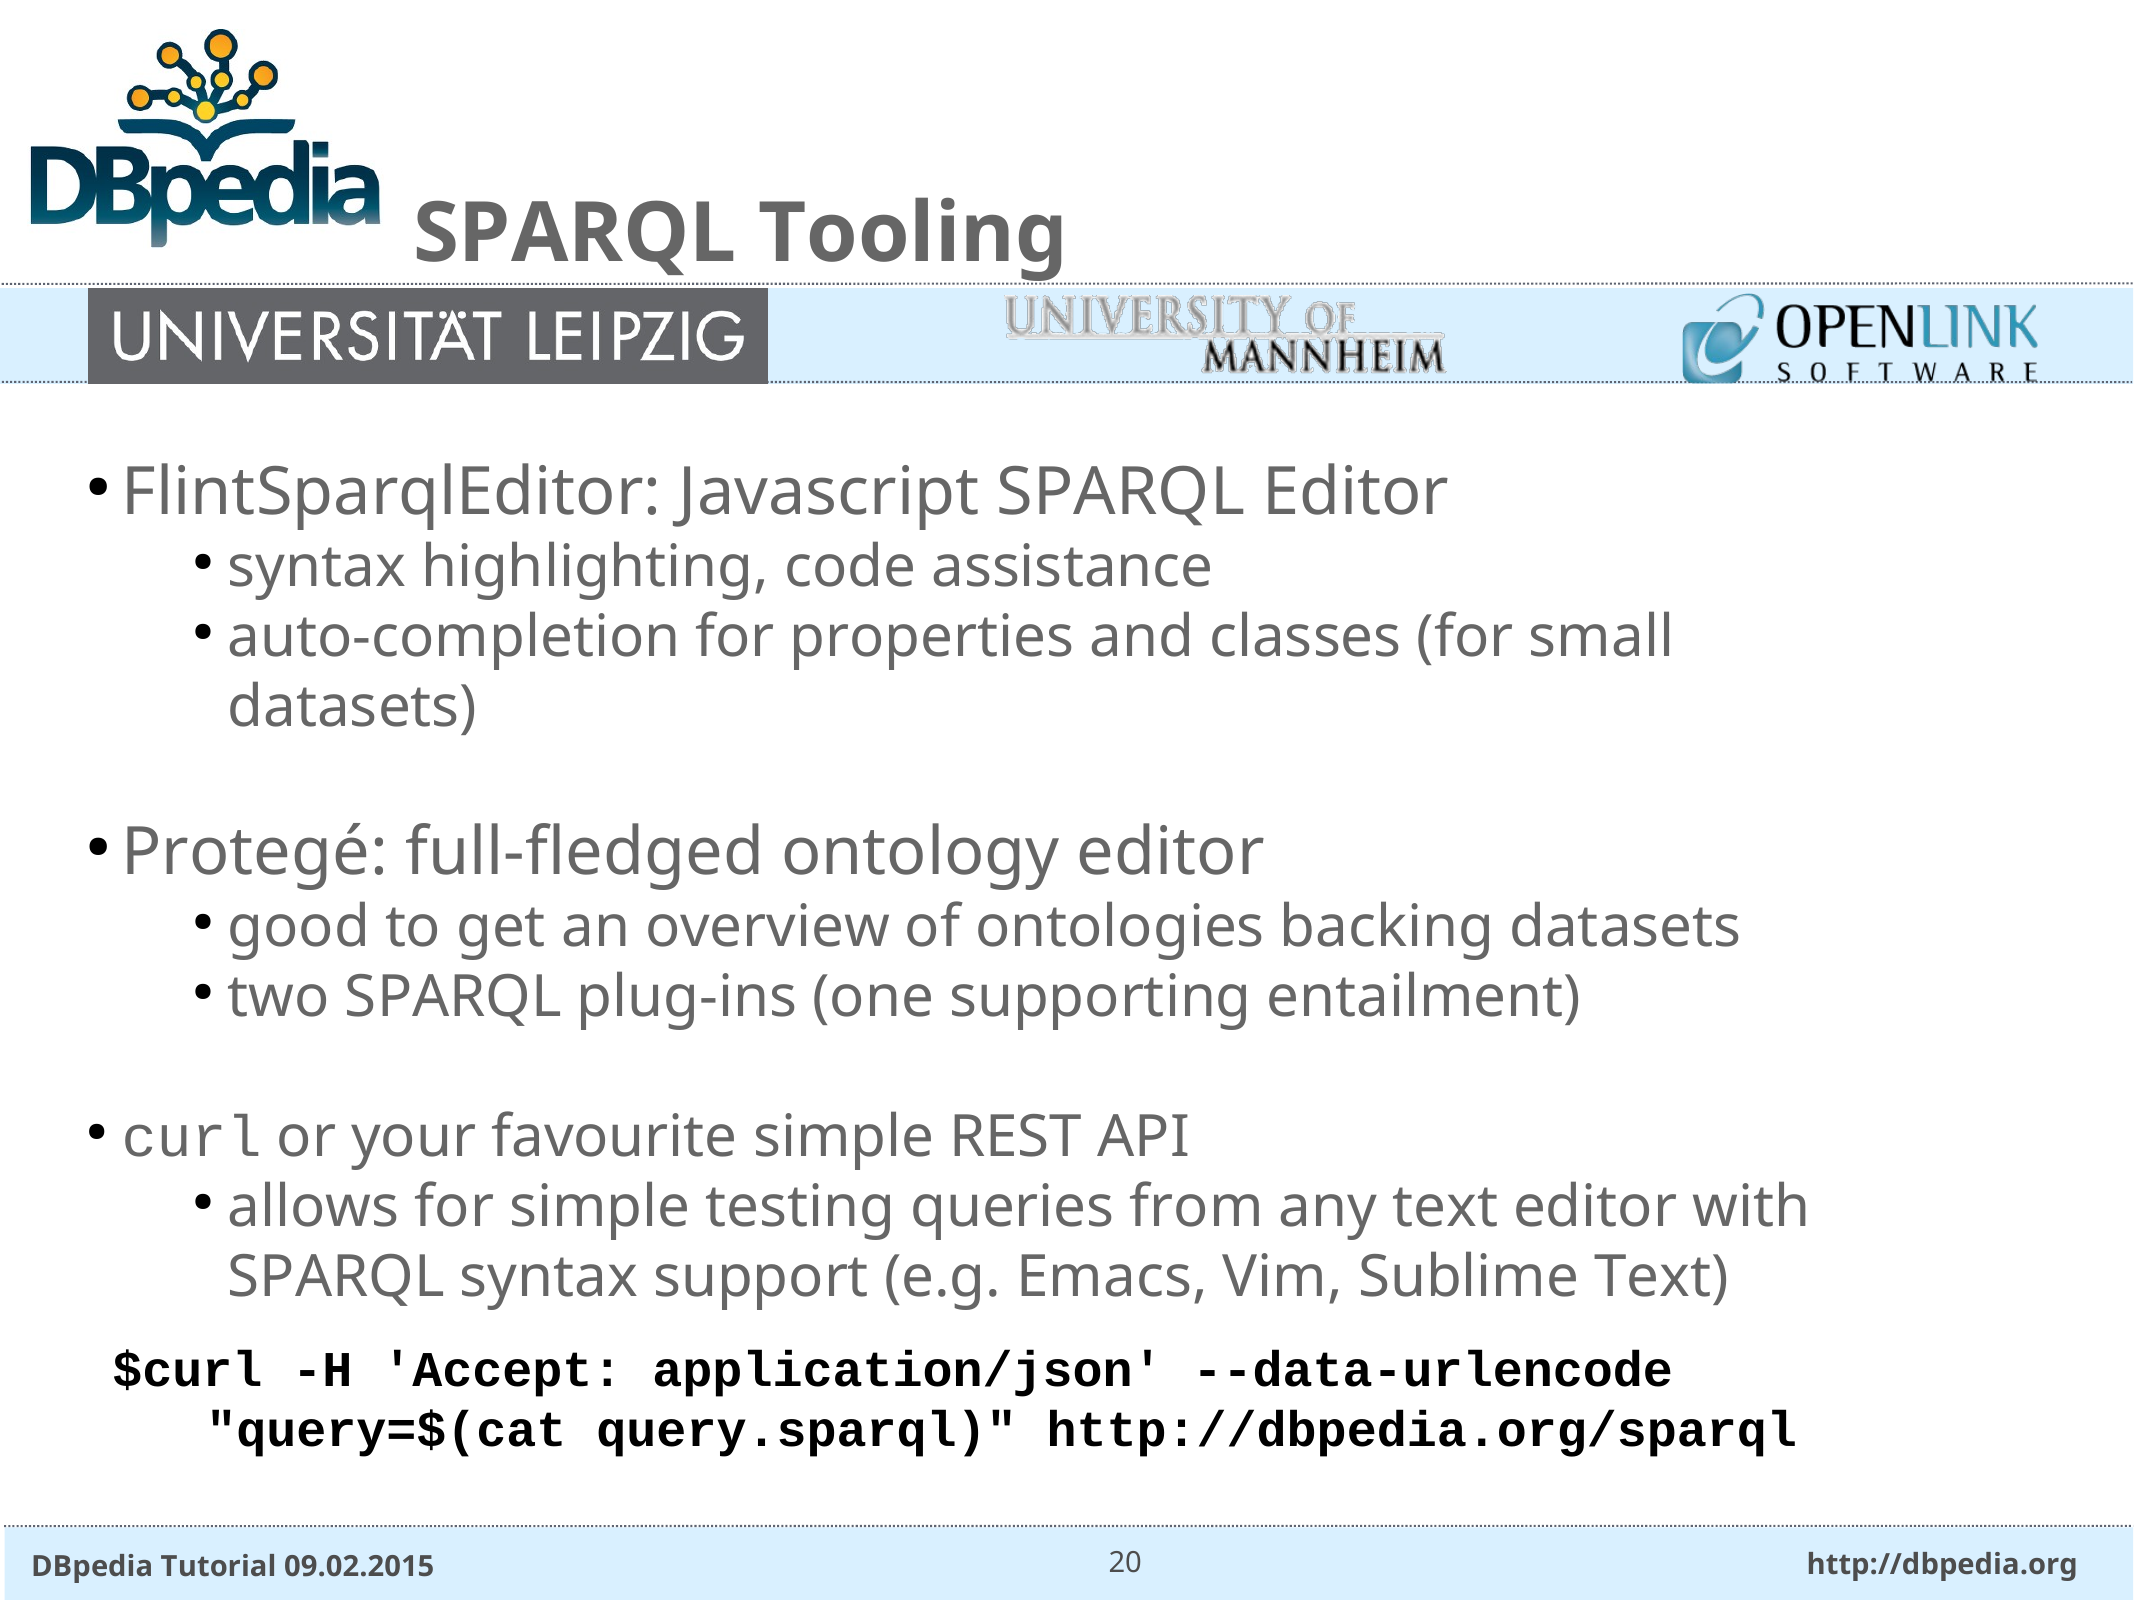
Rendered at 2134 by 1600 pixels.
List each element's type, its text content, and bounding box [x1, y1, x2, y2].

title SPARQL Tooling [413, 93, 2097, 278]
picture [27, 29, 384, 250]
picture [1003, 295, 1447, 377]
text_box FlintSparqlEditor: Javascript SPARQL Editor syntax highlighting, code assistance auto-completion for properties and classes (for small datasets) Protegé: full-fledged ontology editor good to get an overview of ontologies backing datasets two SPARQL plug-ins (one supporting entailment) curl or your favourite simple REST API allows for simple testing queries from any text editor with SPARQL syntax support (e.g. Emacs, Vim, Sublime Text) $curl -H 'Accept: application/json' --data-urlencode "query=$(cat query.sparql)" http://dbpedia.org/sparql [71, 440, 1937, 1525]
picture [1682, 293, 2038, 384]
picture [88, 288, 768, 384]
